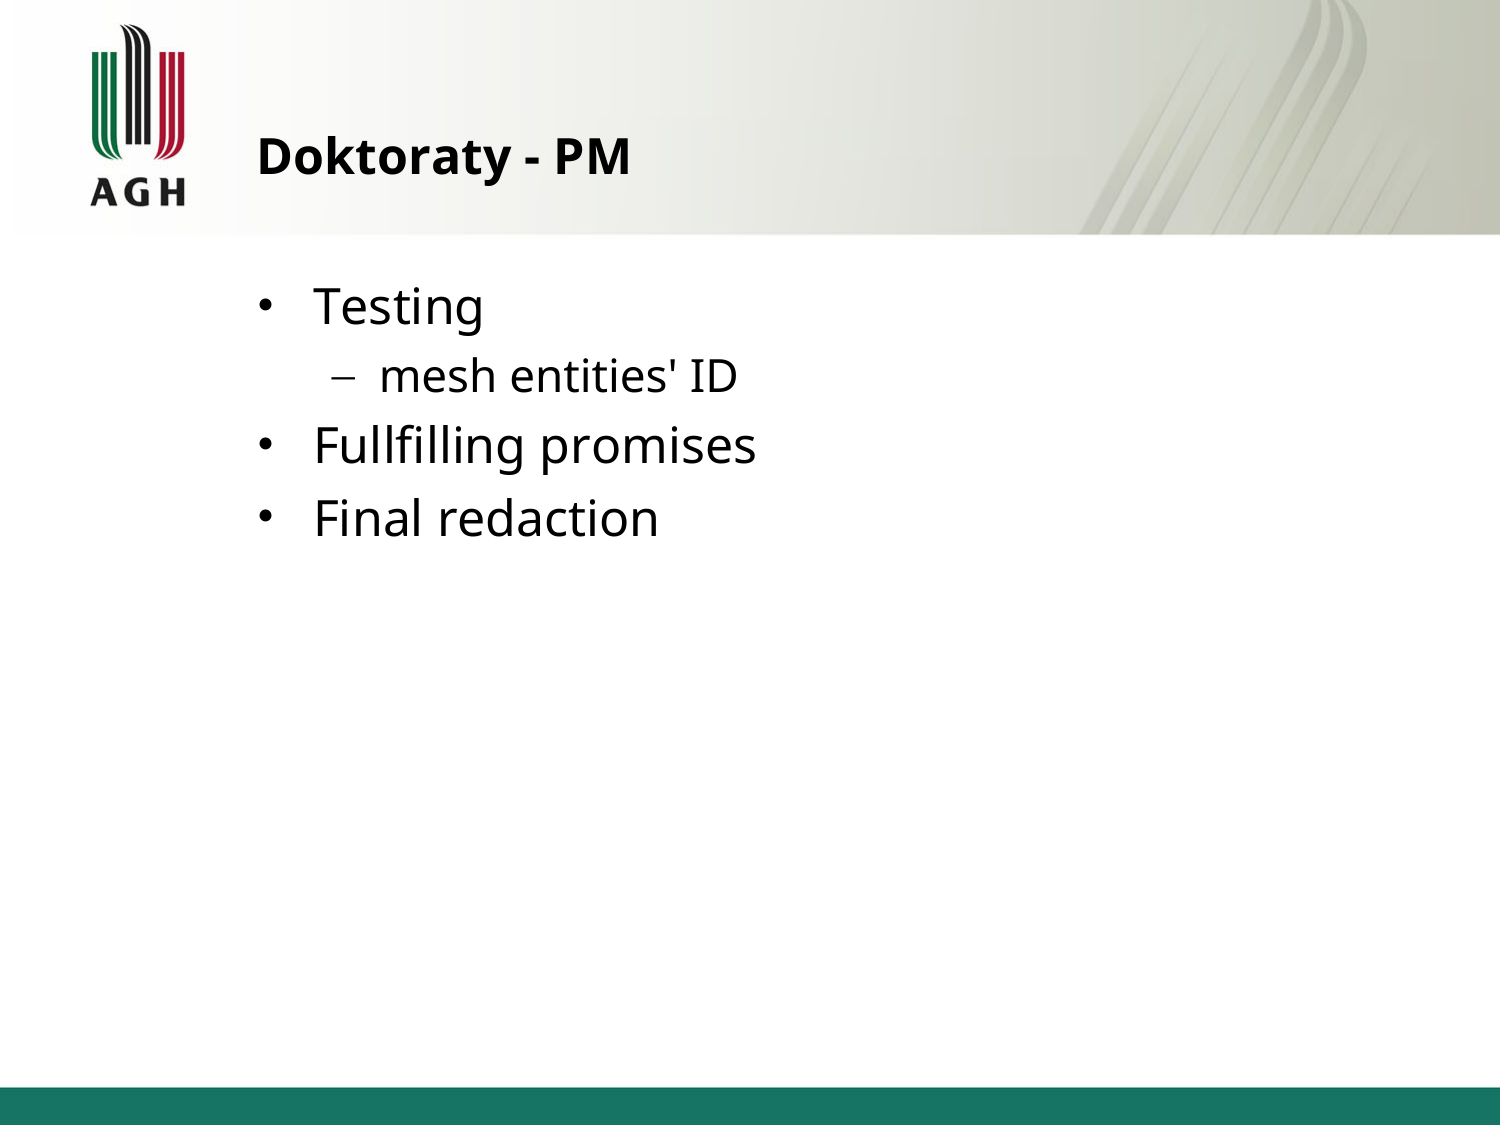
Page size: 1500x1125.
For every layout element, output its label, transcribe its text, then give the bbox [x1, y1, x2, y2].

title Doktoraty - PM [242, 77, 1423, 231]
picture [0, 0, 1500, 1125]
list Testing mesh entities' ID Fullfilling promises Final redaction [242, 267, 1423, 1026]
